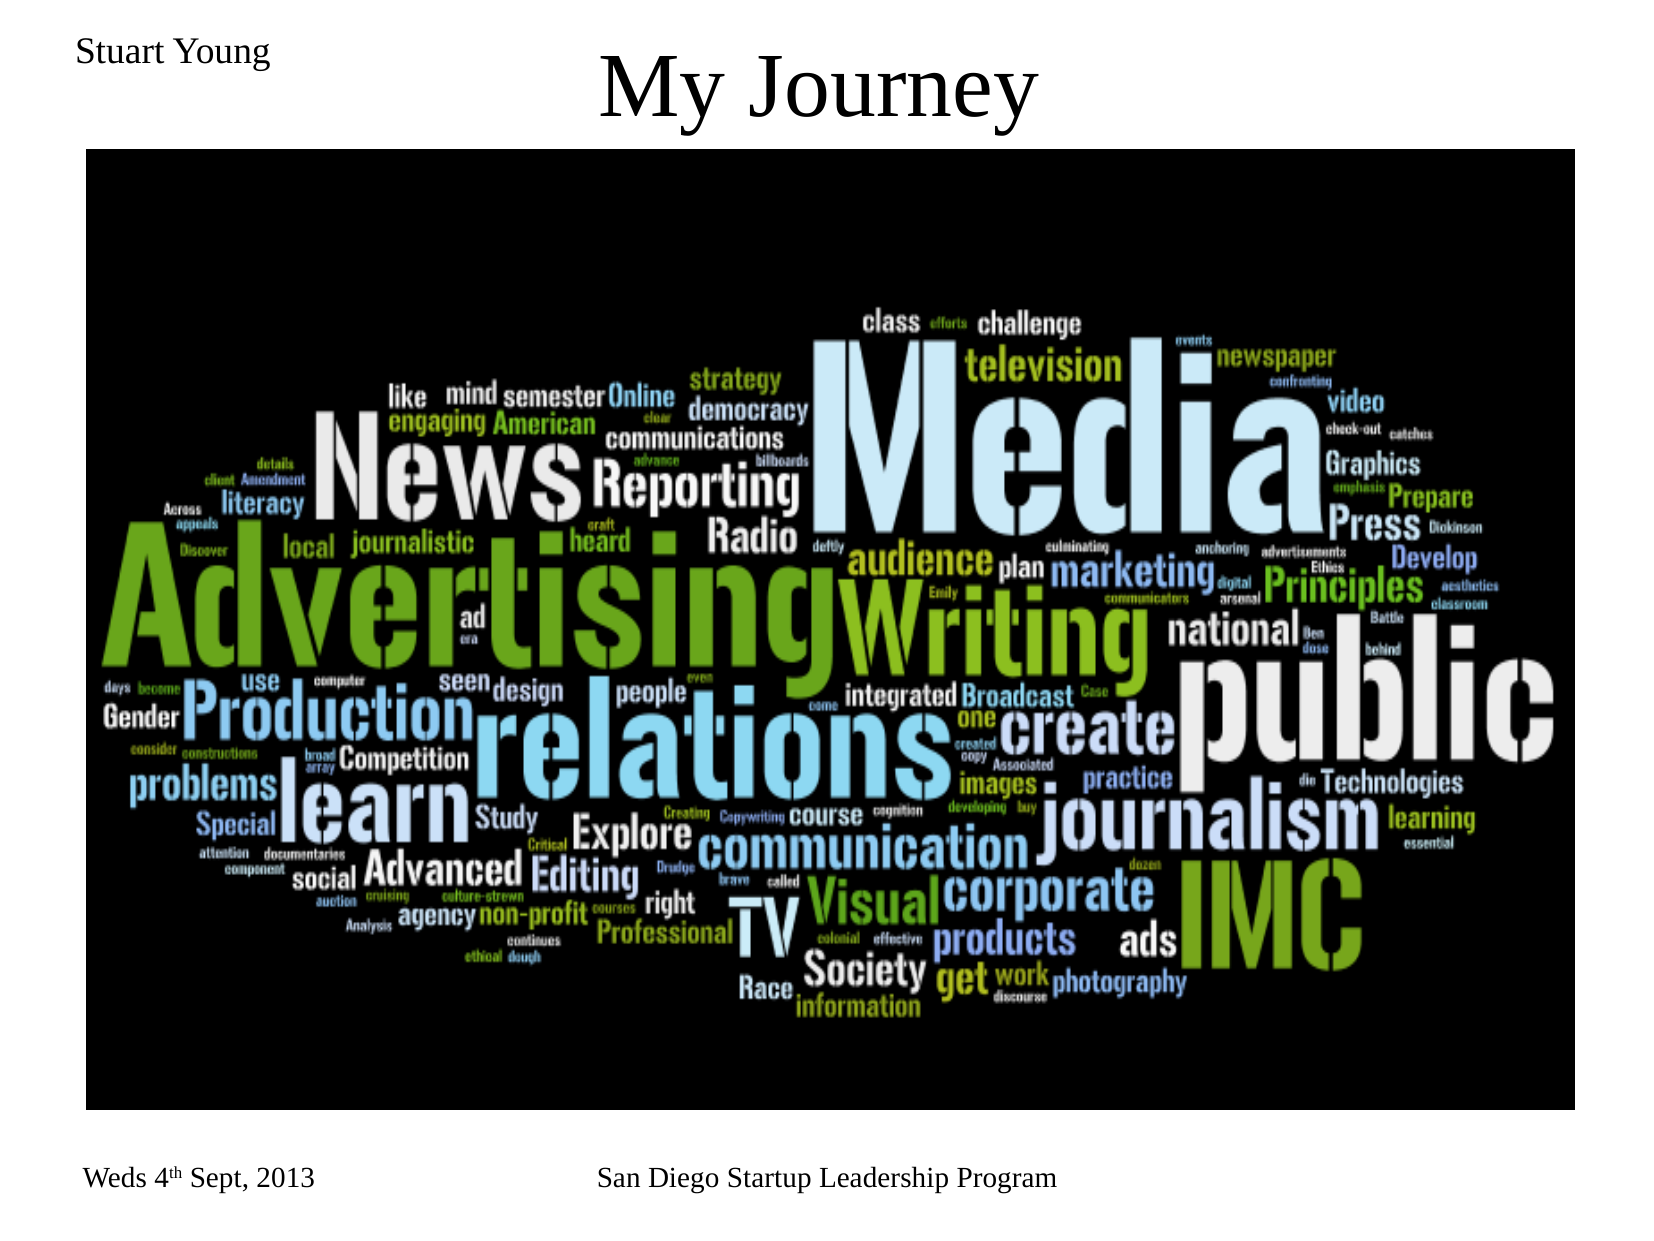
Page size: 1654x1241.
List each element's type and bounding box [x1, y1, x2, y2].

picture [86, 149, 1575, 1111]
